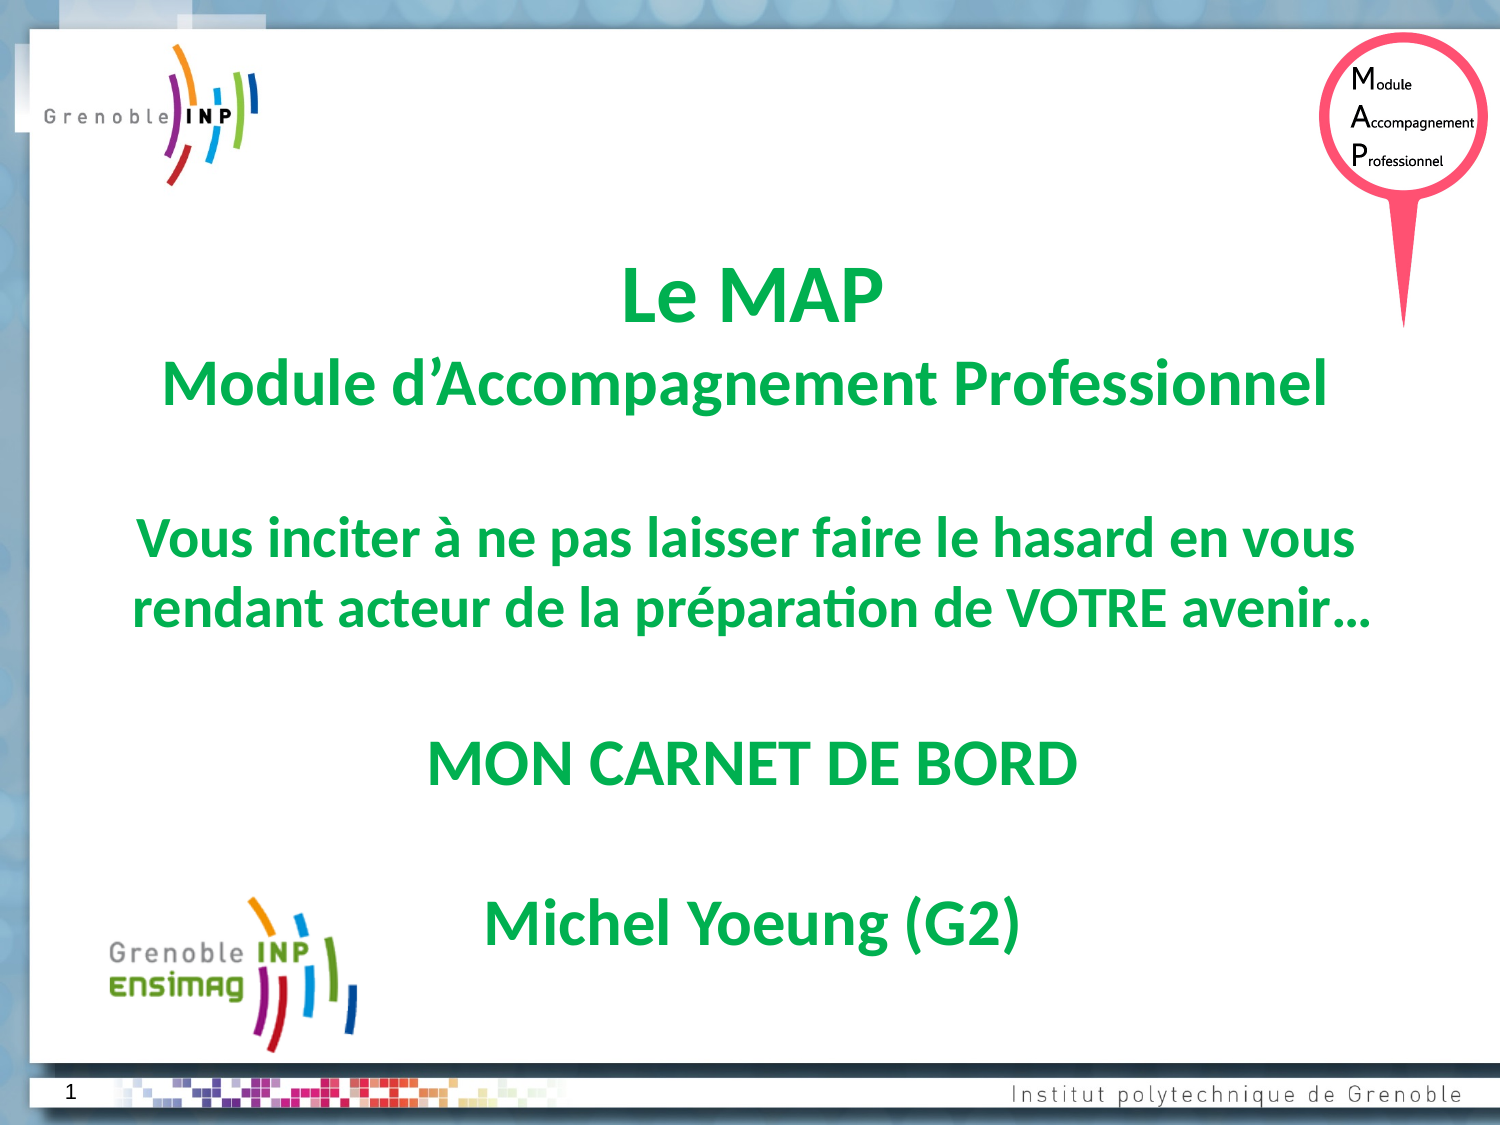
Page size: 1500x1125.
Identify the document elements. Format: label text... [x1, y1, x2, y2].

text_box Le MAP Module d’Accompagnement Professionnel Vous inciter à ne pas laisser faire le hasard en vous rendant acteur de la préparation de VOTRE avenir… MON CARNET DE BORD Michel Yoeung (G2) [35, 231, 1471, 1027]
picture [0, 0, 1500, 1125]
